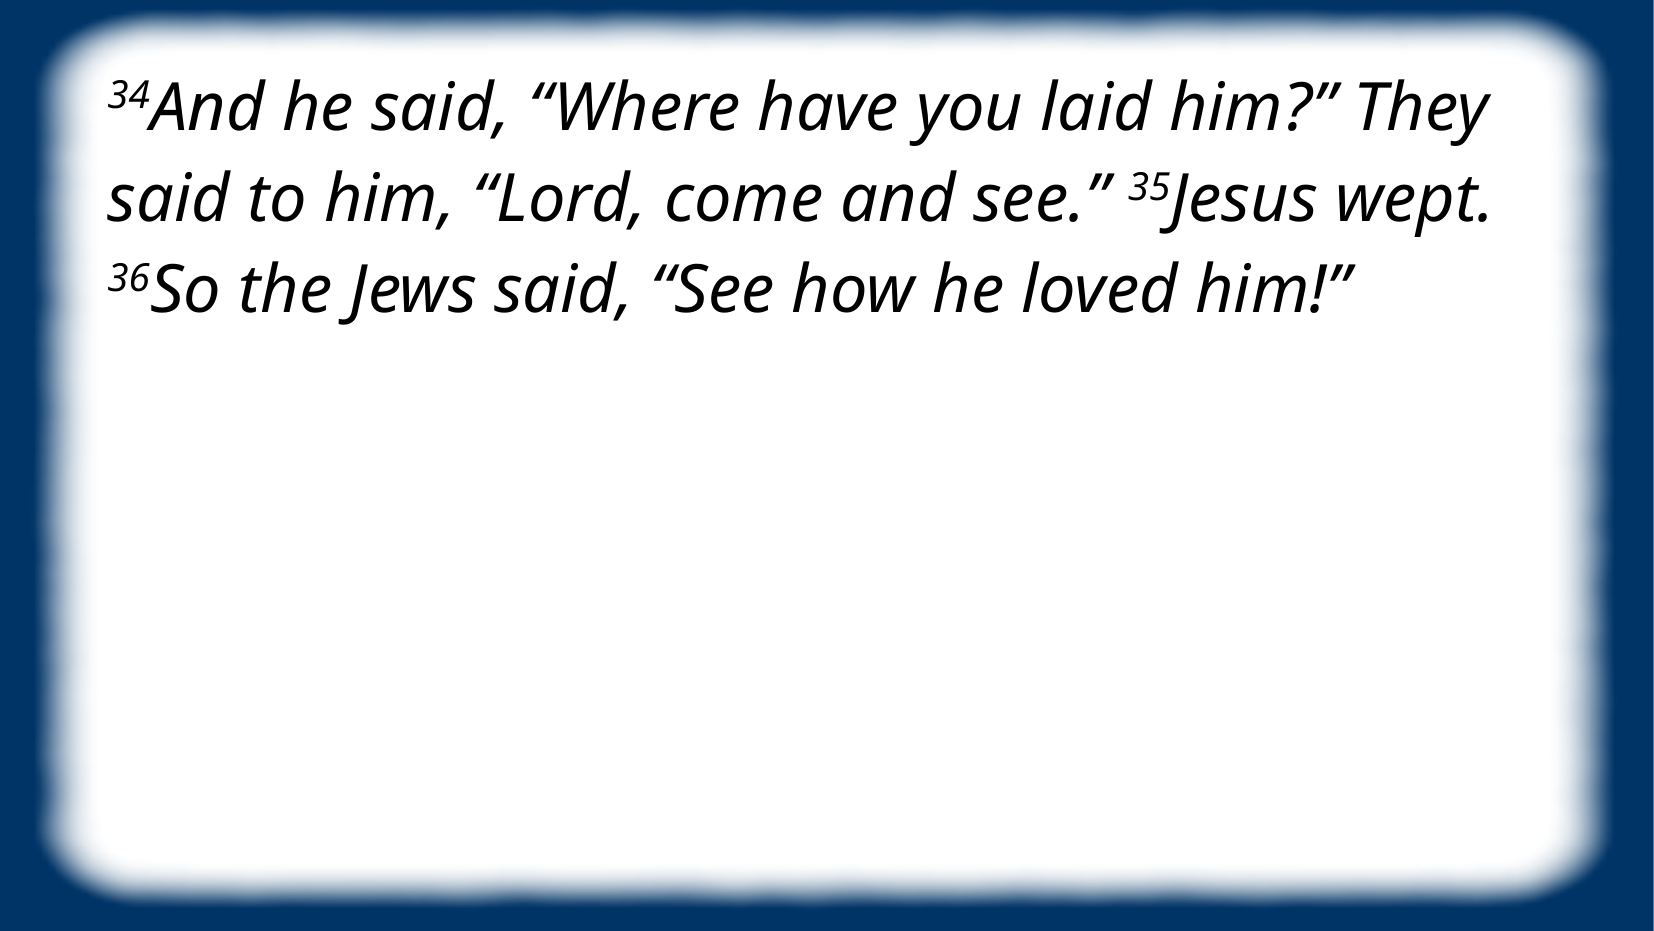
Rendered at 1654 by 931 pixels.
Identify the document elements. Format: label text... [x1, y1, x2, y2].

picture [0, 0, 1654, 931]
text_box 34And he said, “Where have you laid him?” They said to him, “Lord, come and see.” 35Jesus wept. 36So the Jews said, “See how he loved him!” [92, 52, 1563, 346]
